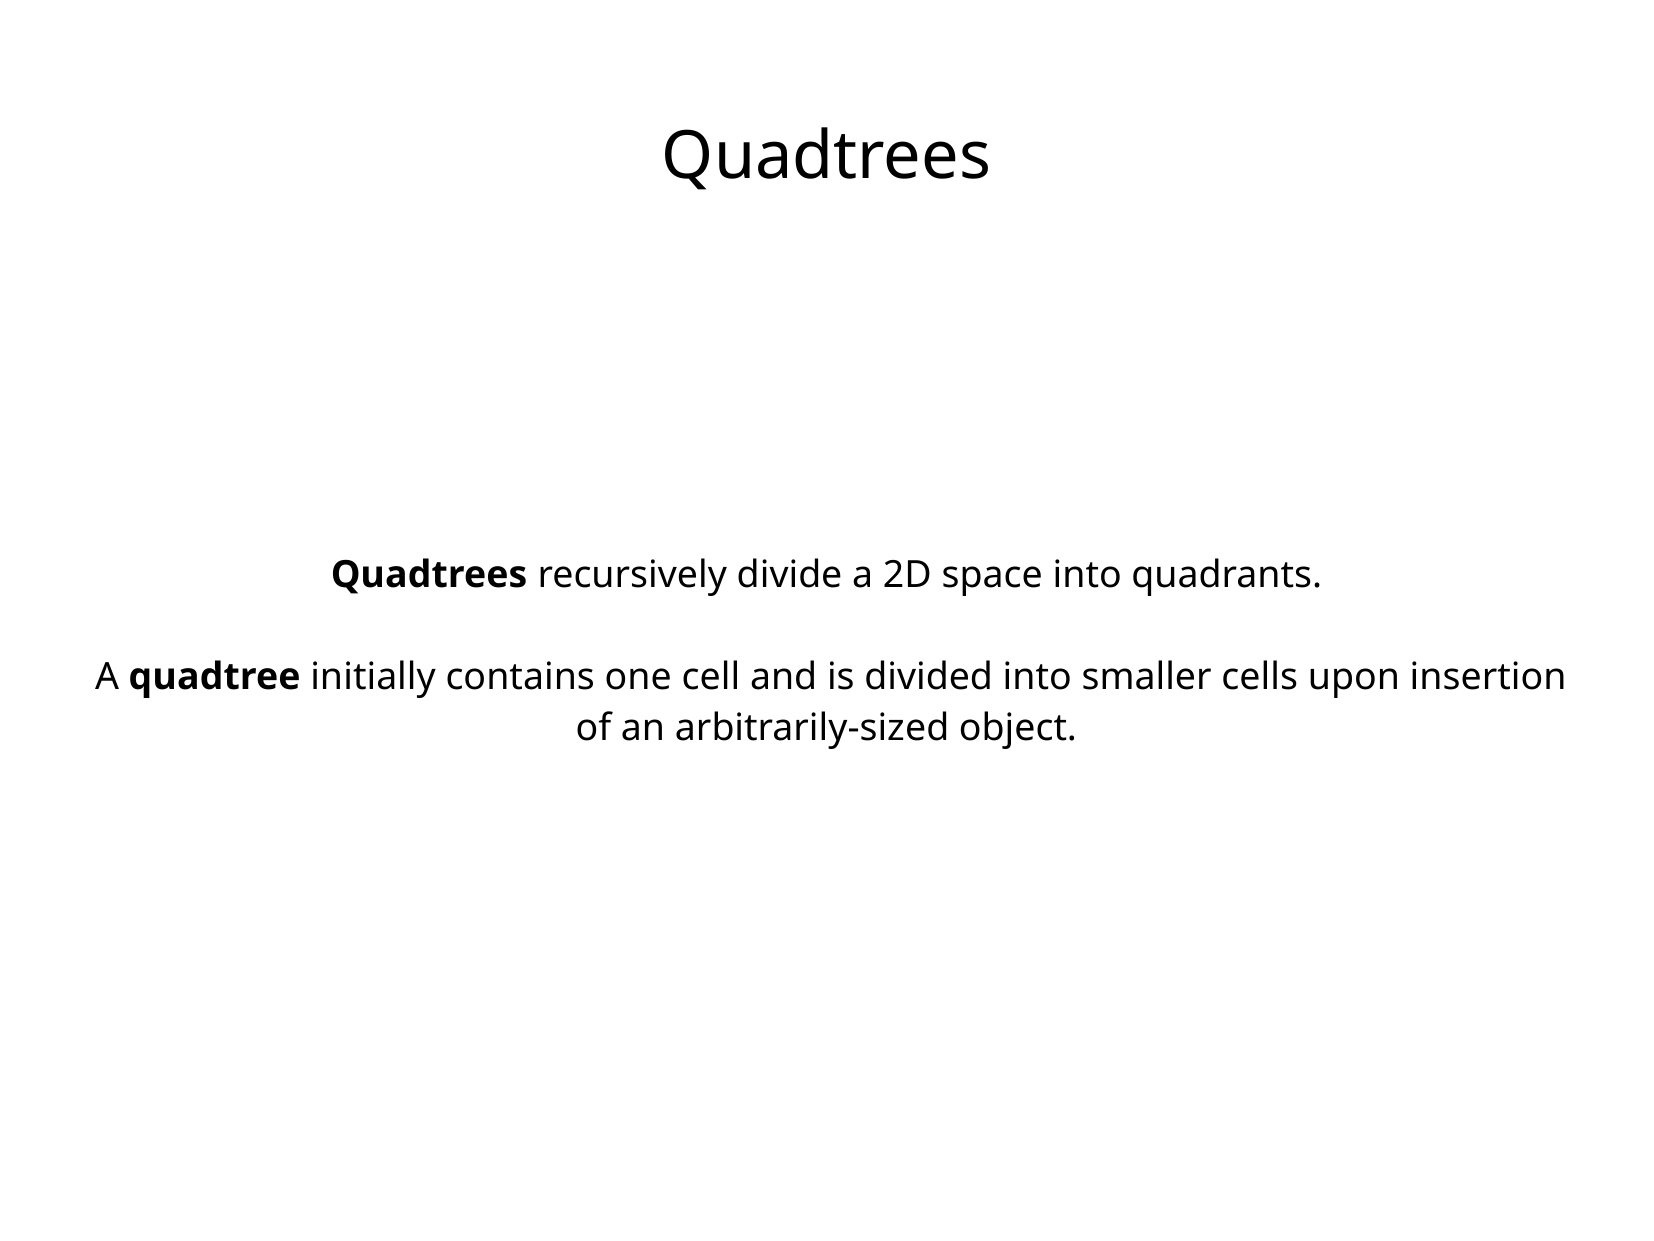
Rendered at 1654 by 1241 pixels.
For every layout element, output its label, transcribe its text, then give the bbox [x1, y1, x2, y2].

title Quadtrees [82, 49, 1571, 257]
subtitle Quadtrees recursively divide a 2D space into quadrants. A quadtree initially contains one cell and is divided into smaller cells upon insertion of an arbitrarily-sized object. [82, 290, 1571, 1010]
